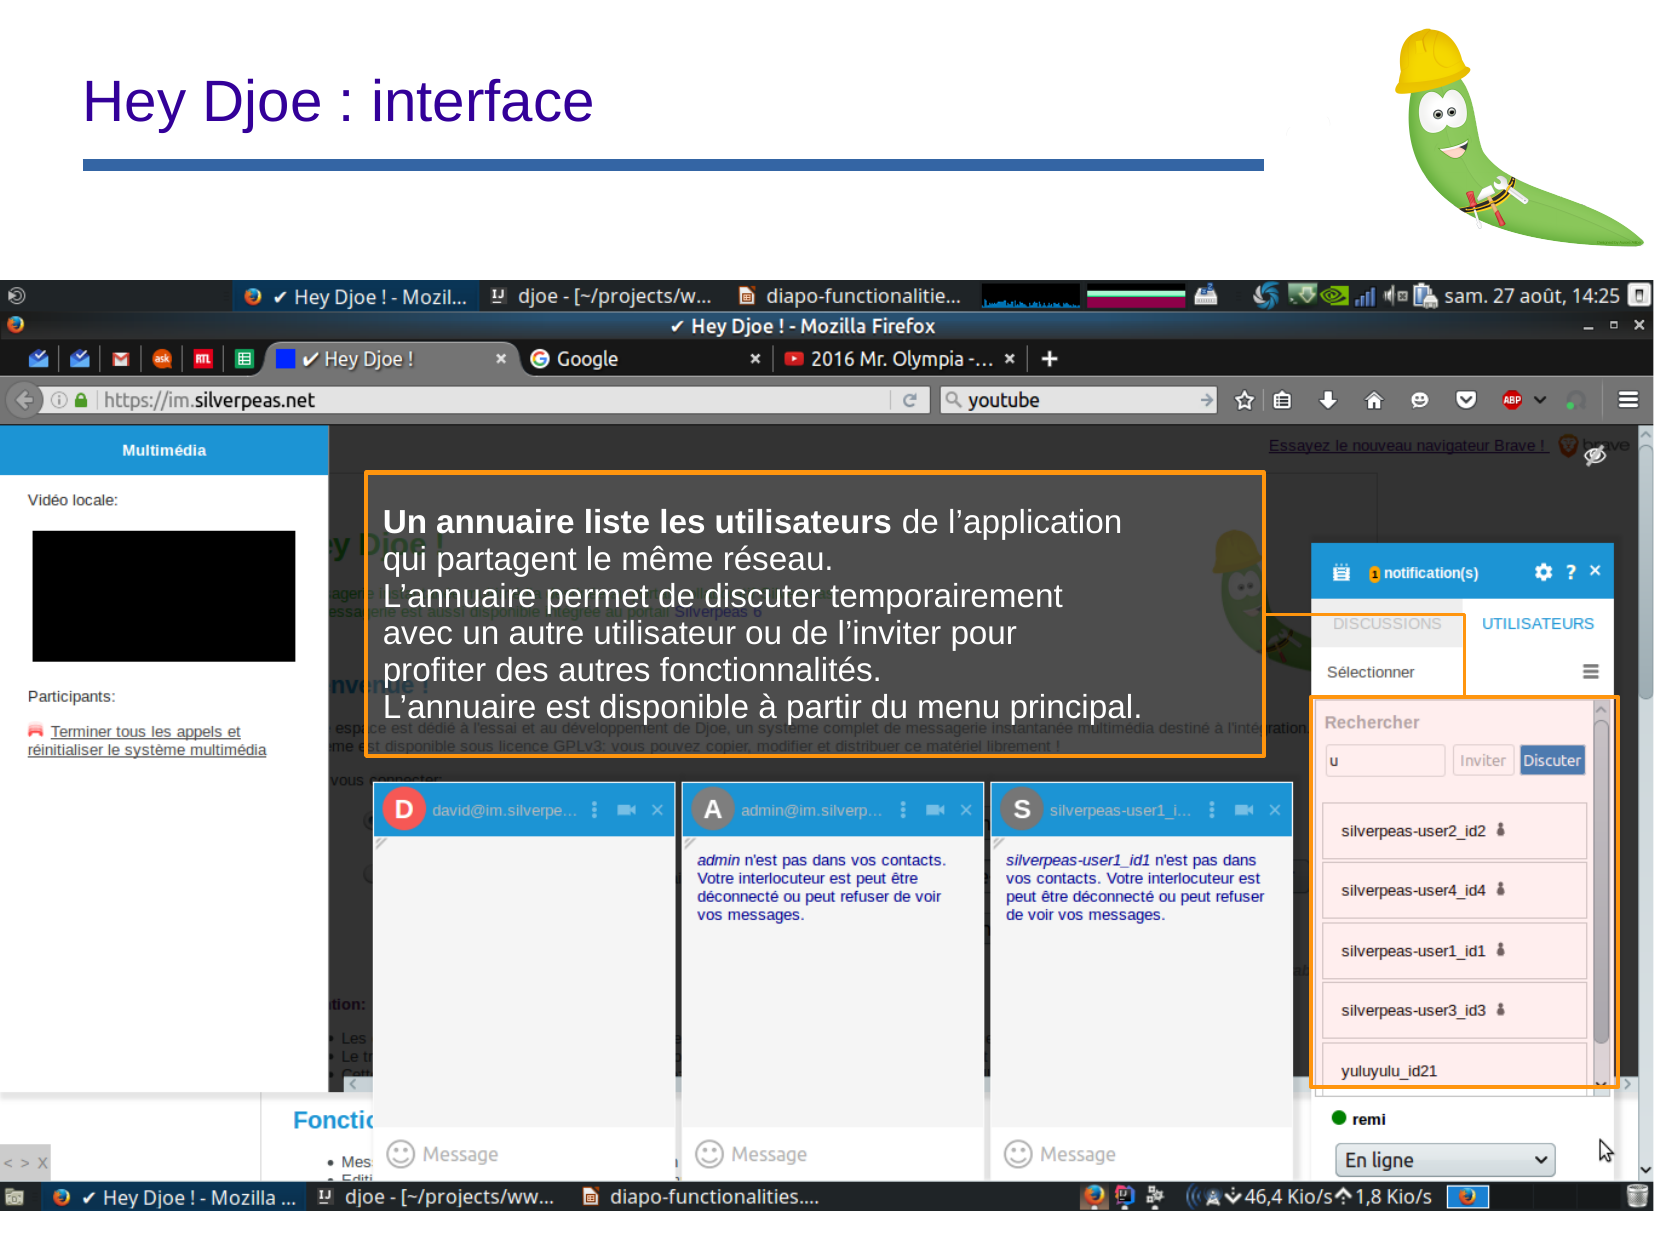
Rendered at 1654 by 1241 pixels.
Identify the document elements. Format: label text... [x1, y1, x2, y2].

text_box Un annuaire liste les utilisateurs de l’application qui partagent le même réseau. L’annuaire permet de discuter temporairement avec un autre utilisateur ou de l’inviter pour profiter des autres fonctionnalités. L’annuaire est disponible à partir du menu principal. [366, 472, 1264, 756]
picture [0, 280, 1654, 1211]
title Hey Djoe : interface [82, 49, 1264, 154]
text_box [1311, 696, 1619, 1087]
picture [1286, 23, 1647, 248]
